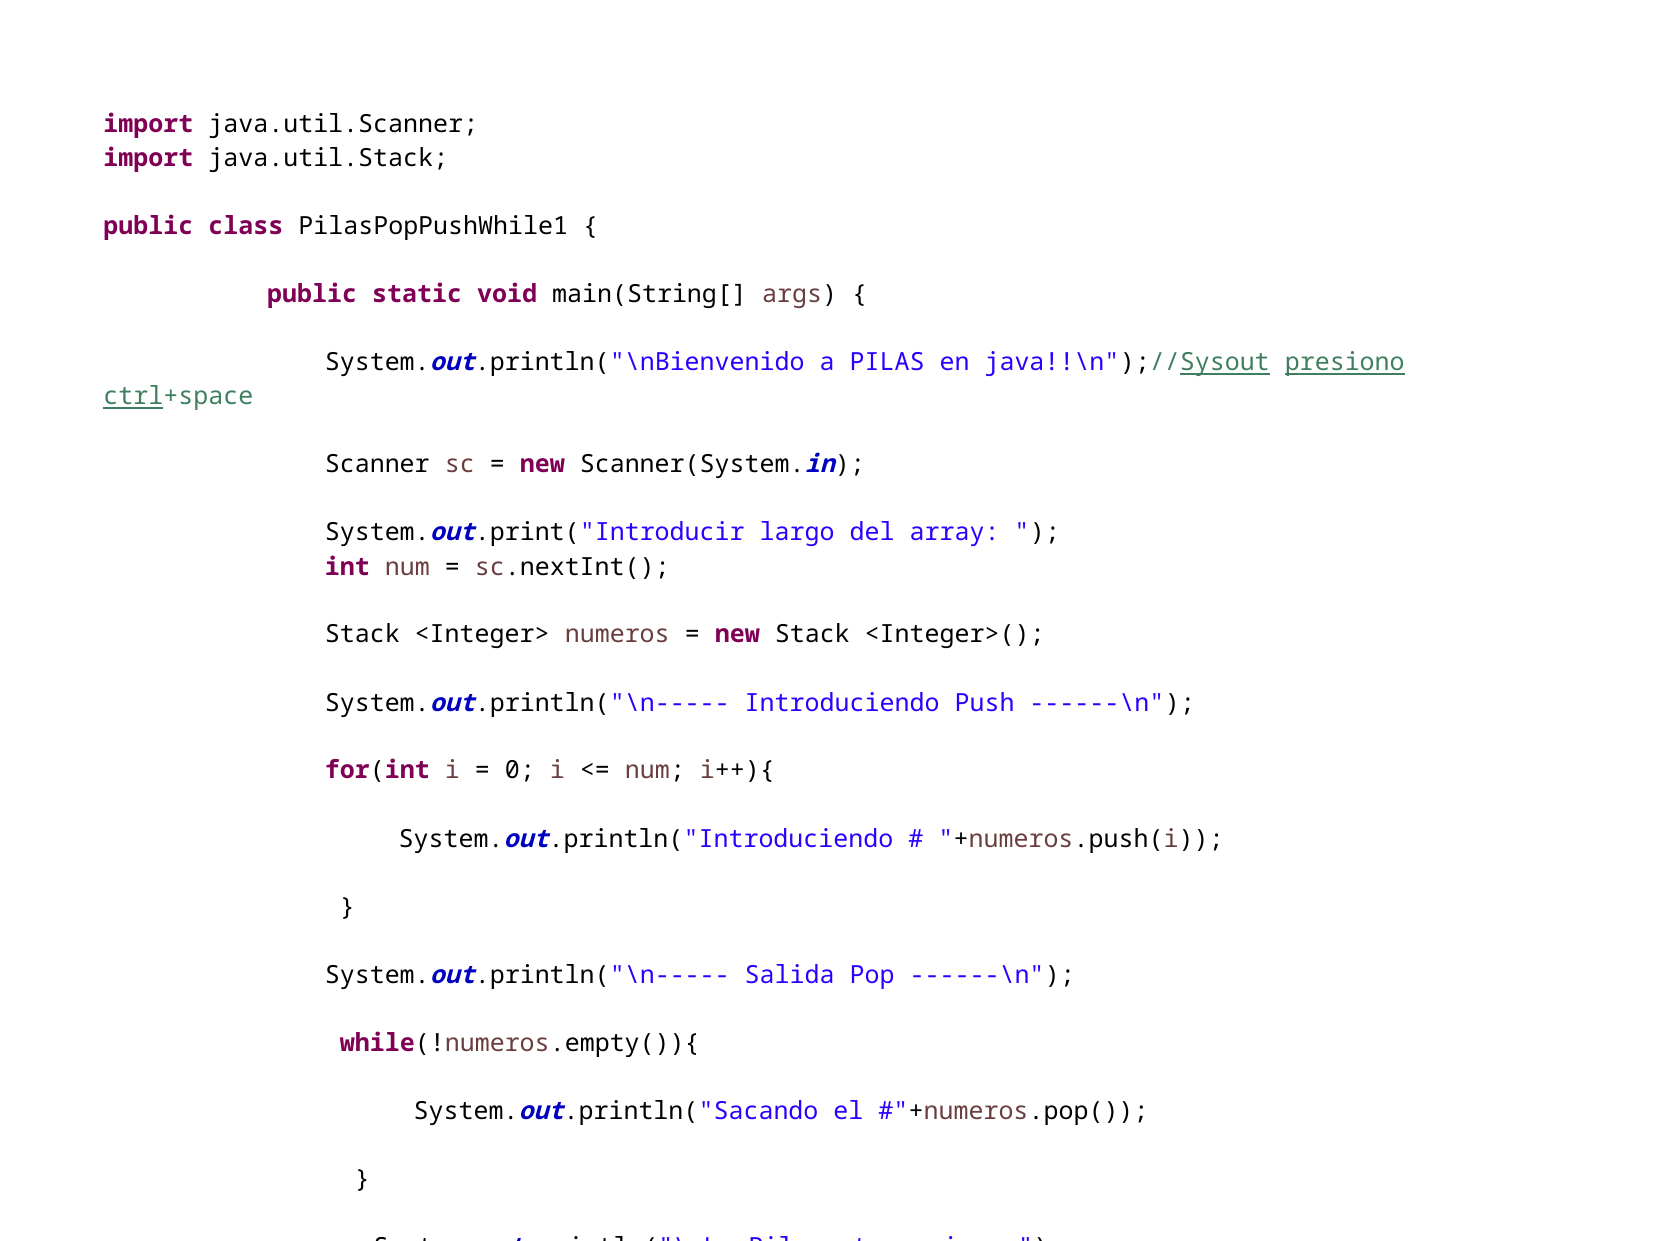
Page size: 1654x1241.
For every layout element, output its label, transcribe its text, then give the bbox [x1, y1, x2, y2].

text_box import java.util.Scanner; import java.util.Stack; public class PilasPopPushWhile1 { public static void main(String[] args) { System.out.println("\nBienvenido a PILAS en java!!\n");//Sysout presiono ctrl+space Scanner sc = new Scanner(System.in); System.out.print("Introducir largo del array: "); int num = sc.nextInt(); Stack <Integer> numeros = new Stack <Integer>(); System.out.println("\n----- Introduciendo Push ------\n"); for(int i = 0; i <= num; i++){ System.out.println("Introduciendo # "+numeros.push(i)); } System.out.println("\n----- Salida Pop ------\n"); while(!numeros.empty()){ System.out.println("Sacando el #"+numeros.pop()); } System.out.println("\nLa Pila esta vacia..."); } } [88, 98, 1536, 1182]
